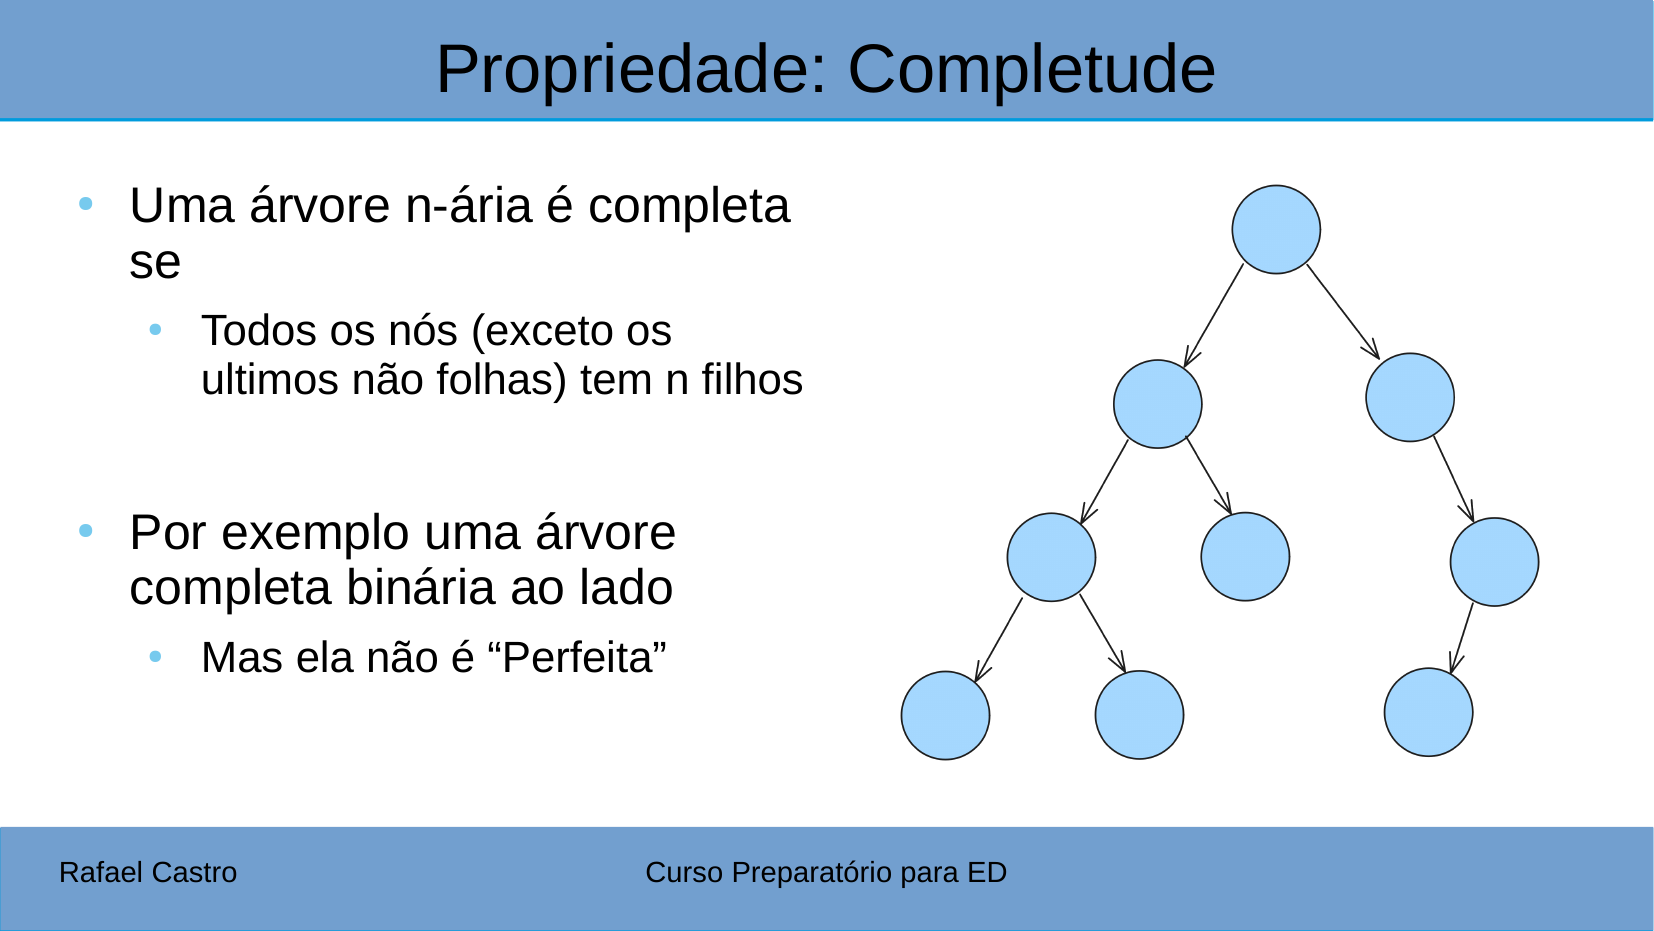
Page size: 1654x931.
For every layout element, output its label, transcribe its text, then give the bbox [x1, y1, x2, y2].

title Propriedade: Completude [59, 29, 1595, 108]
list Uma árvore n-ária é completa se Todos os nós (exceto os ultimos não folhas) tem n filhos Por exemplo uma árvore completa binária ao lado Mas ela não é “Perfeita” [59, 177, 809, 768]
picture [893, 177, 1547, 768]
